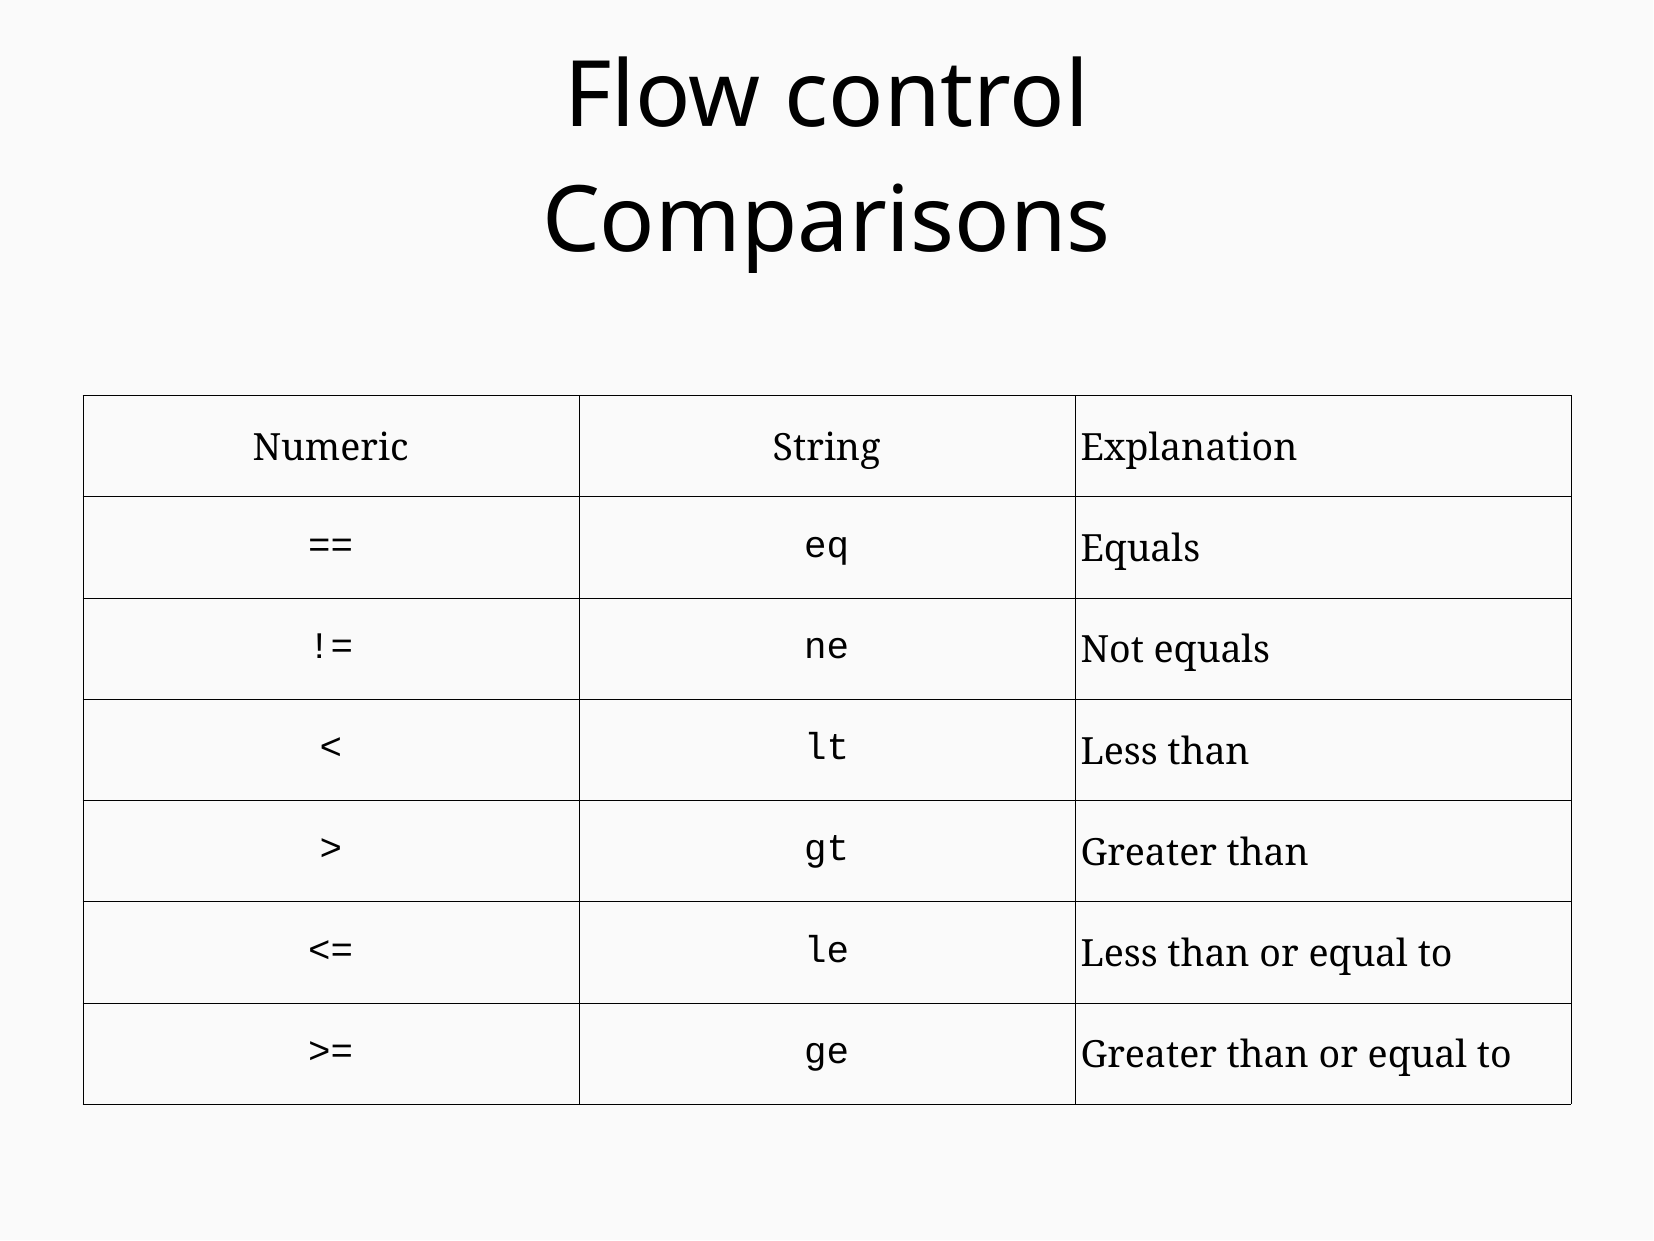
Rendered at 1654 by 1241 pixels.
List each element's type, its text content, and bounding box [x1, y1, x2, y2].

table_cell == [84, 497, 579, 598]
table_header Explanation [1076, 396, 1571, 496]
table_cell >= [84, 1004, 579, 1104]
table_cell le [580, 902, 1075, 1003]
table_cell Less than or equal to [1076, 902, 1571, 1003]
table_cell Not equals [1076, 599, 1571, 699]
table_cell <= [84, 902, 579, 1003]
table_cell < [84, 700, 579, 800]
table_cell eq [580, 497, 1075, 598]
table_cell Greater than or equal to [1076, 1004, 1571, 1104]
table_cell Equals [1076, 497, 1571, 598]
table_cell gt [580, 801, 1075, 901]
table_header Numeric [84, 396, 579, 496]
table_cell ge [580, 1004, 1075, 1104]
table_cell ne [580, 599, 1075, 699]
title Flow control Comparisons [82, 44, 1571, 262]
table_cell lt [580, 700, 1075, 800]
table_cell Greater than [1076, 801, 1571, 901]
table_header String [580, 396, 1075, 496]
table_cell Less than [1076, 700, 1571, 800]
table_cell > [84, 801, 579, 901]
table_cell != [84, 599, 579, 699]
